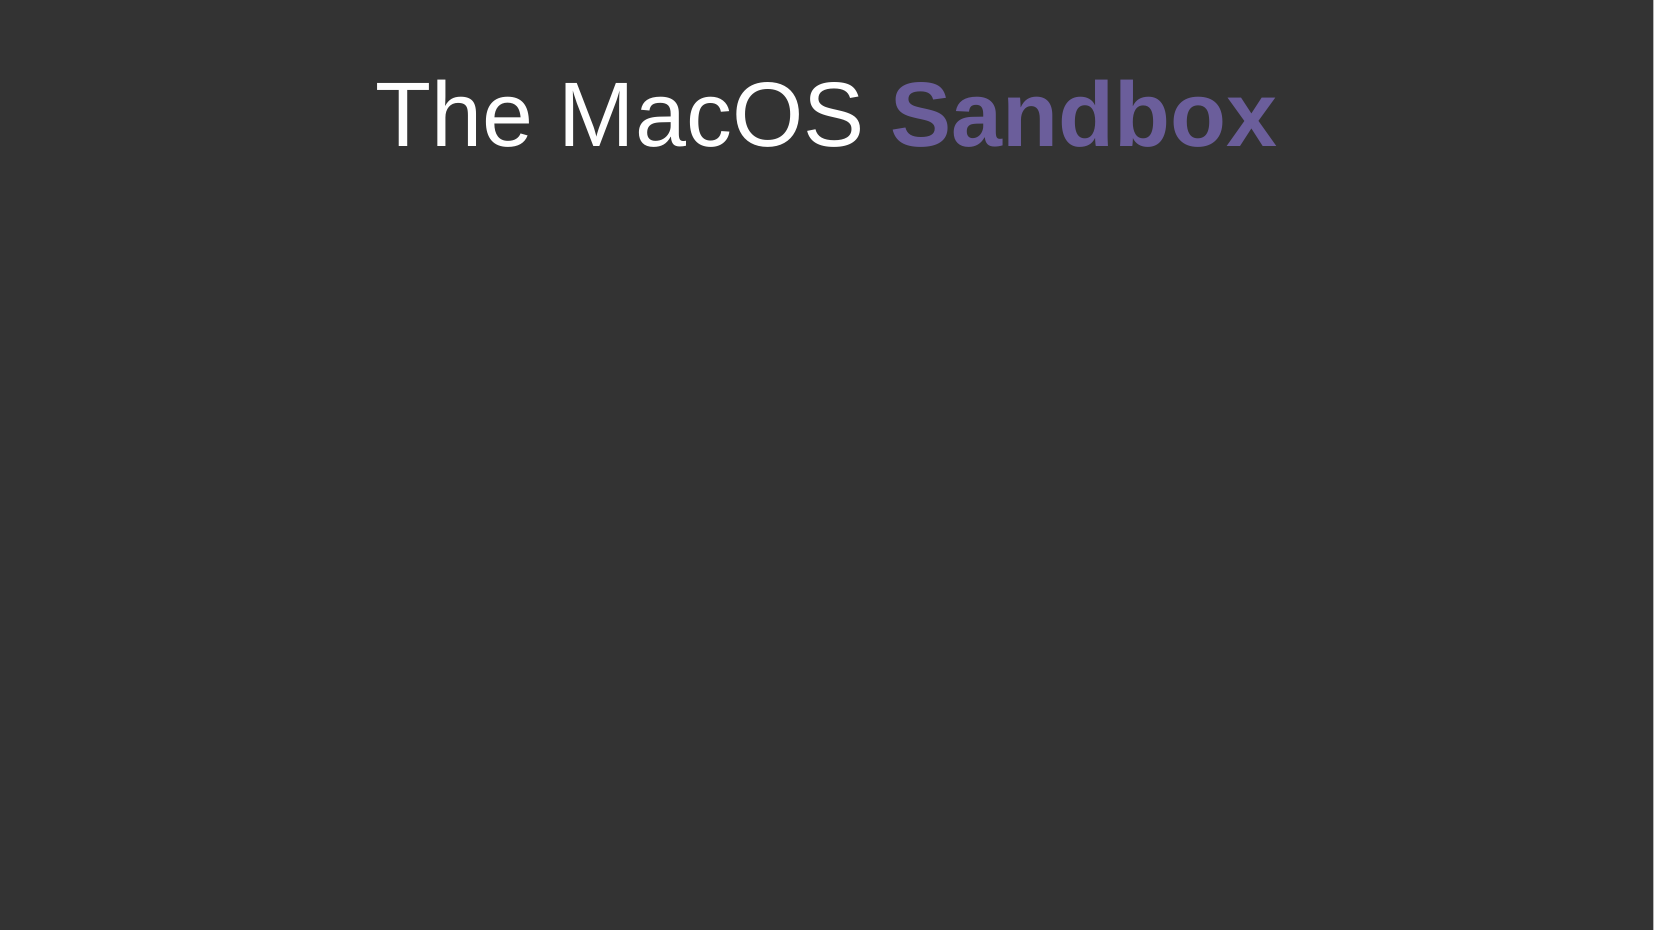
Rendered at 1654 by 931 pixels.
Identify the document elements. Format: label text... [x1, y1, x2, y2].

title The MacOS Sandbox [82, 37, 1571, 193]
